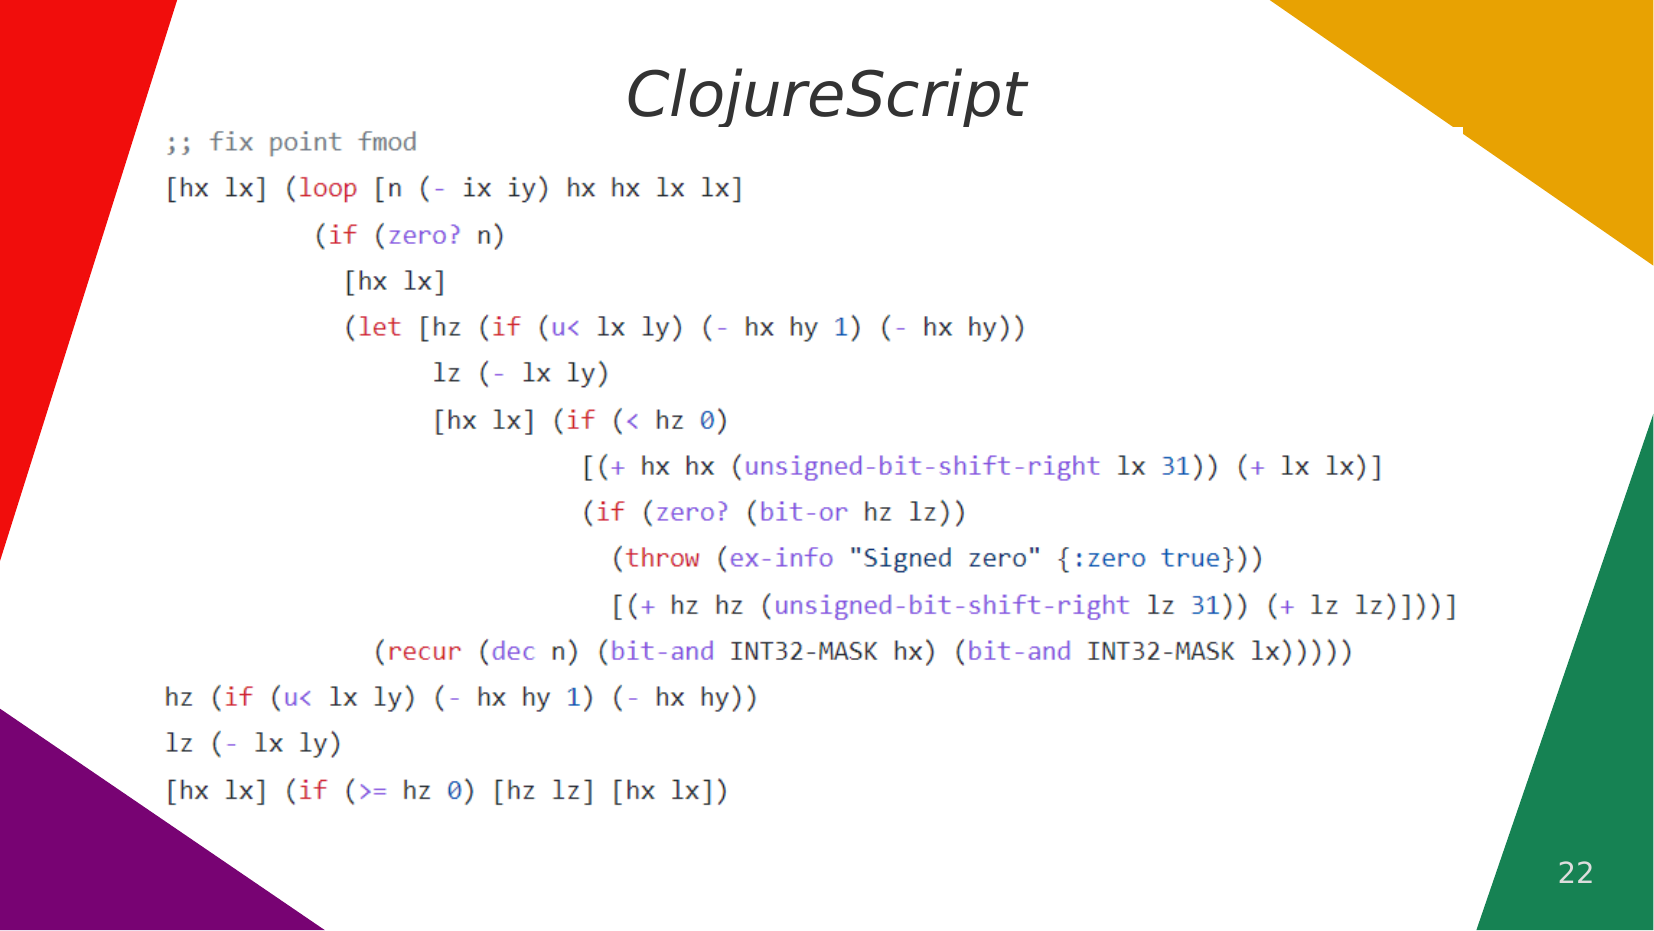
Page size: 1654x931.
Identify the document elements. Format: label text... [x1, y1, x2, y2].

picture [159, 127, 1463, 814]
title ClojureScript [118, 58, 1536, 207]
